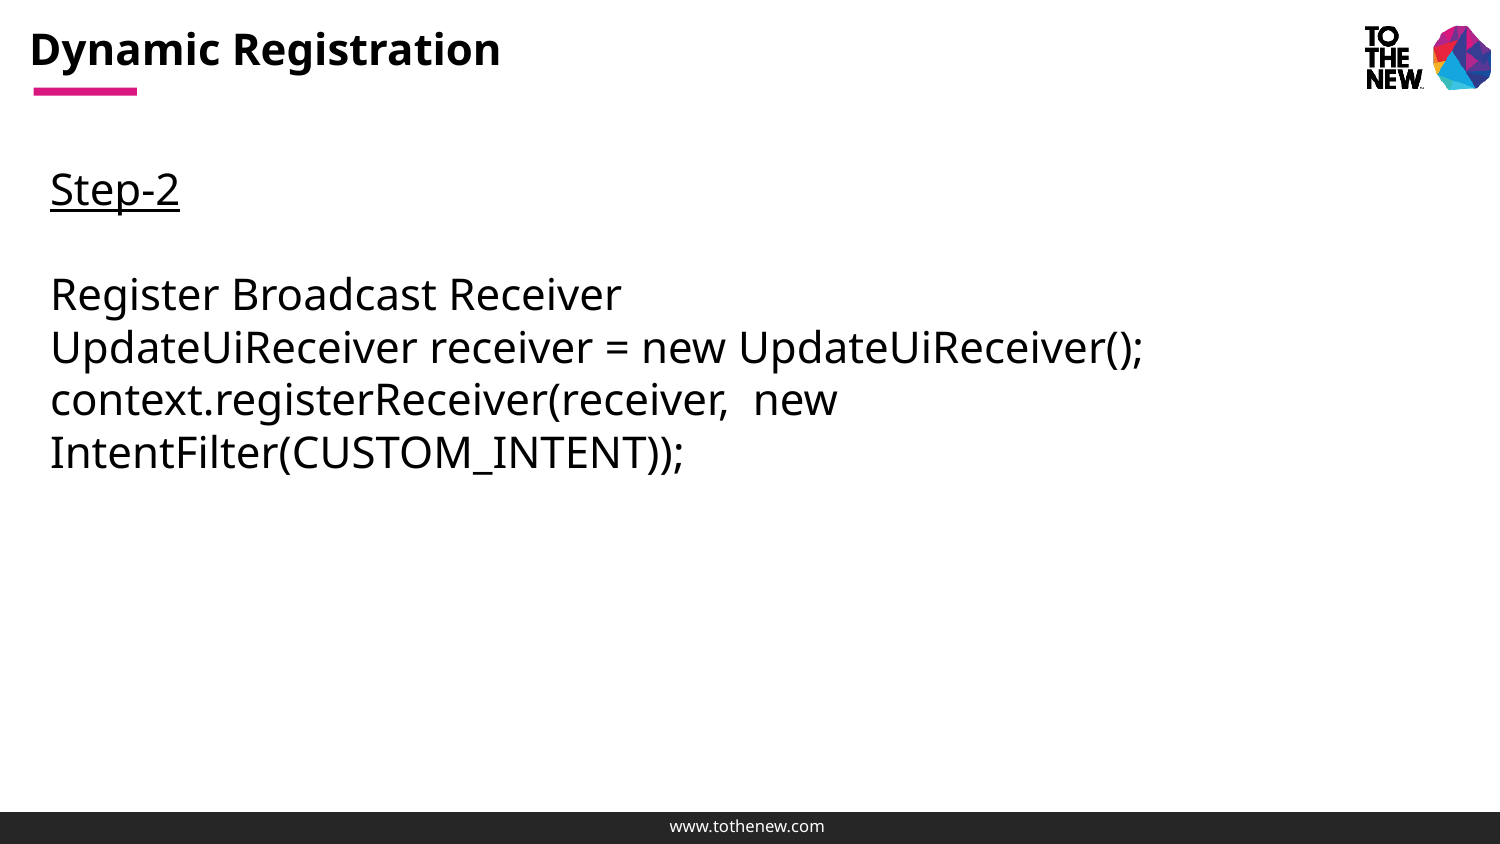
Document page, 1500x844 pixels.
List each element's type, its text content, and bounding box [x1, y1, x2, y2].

picture [1350, 0, 1500, 116]
list Step-2 Register Broadcast Receiver UpdateUiReceiver receiver = new UpdateUiReceiver(); context.registerReceiver(receiver, new IntentFilter(CUSTOM_INTENT)); [35, 154, 1404, 718]
title Dynamic Registration [14, 14, 1350, 85]
